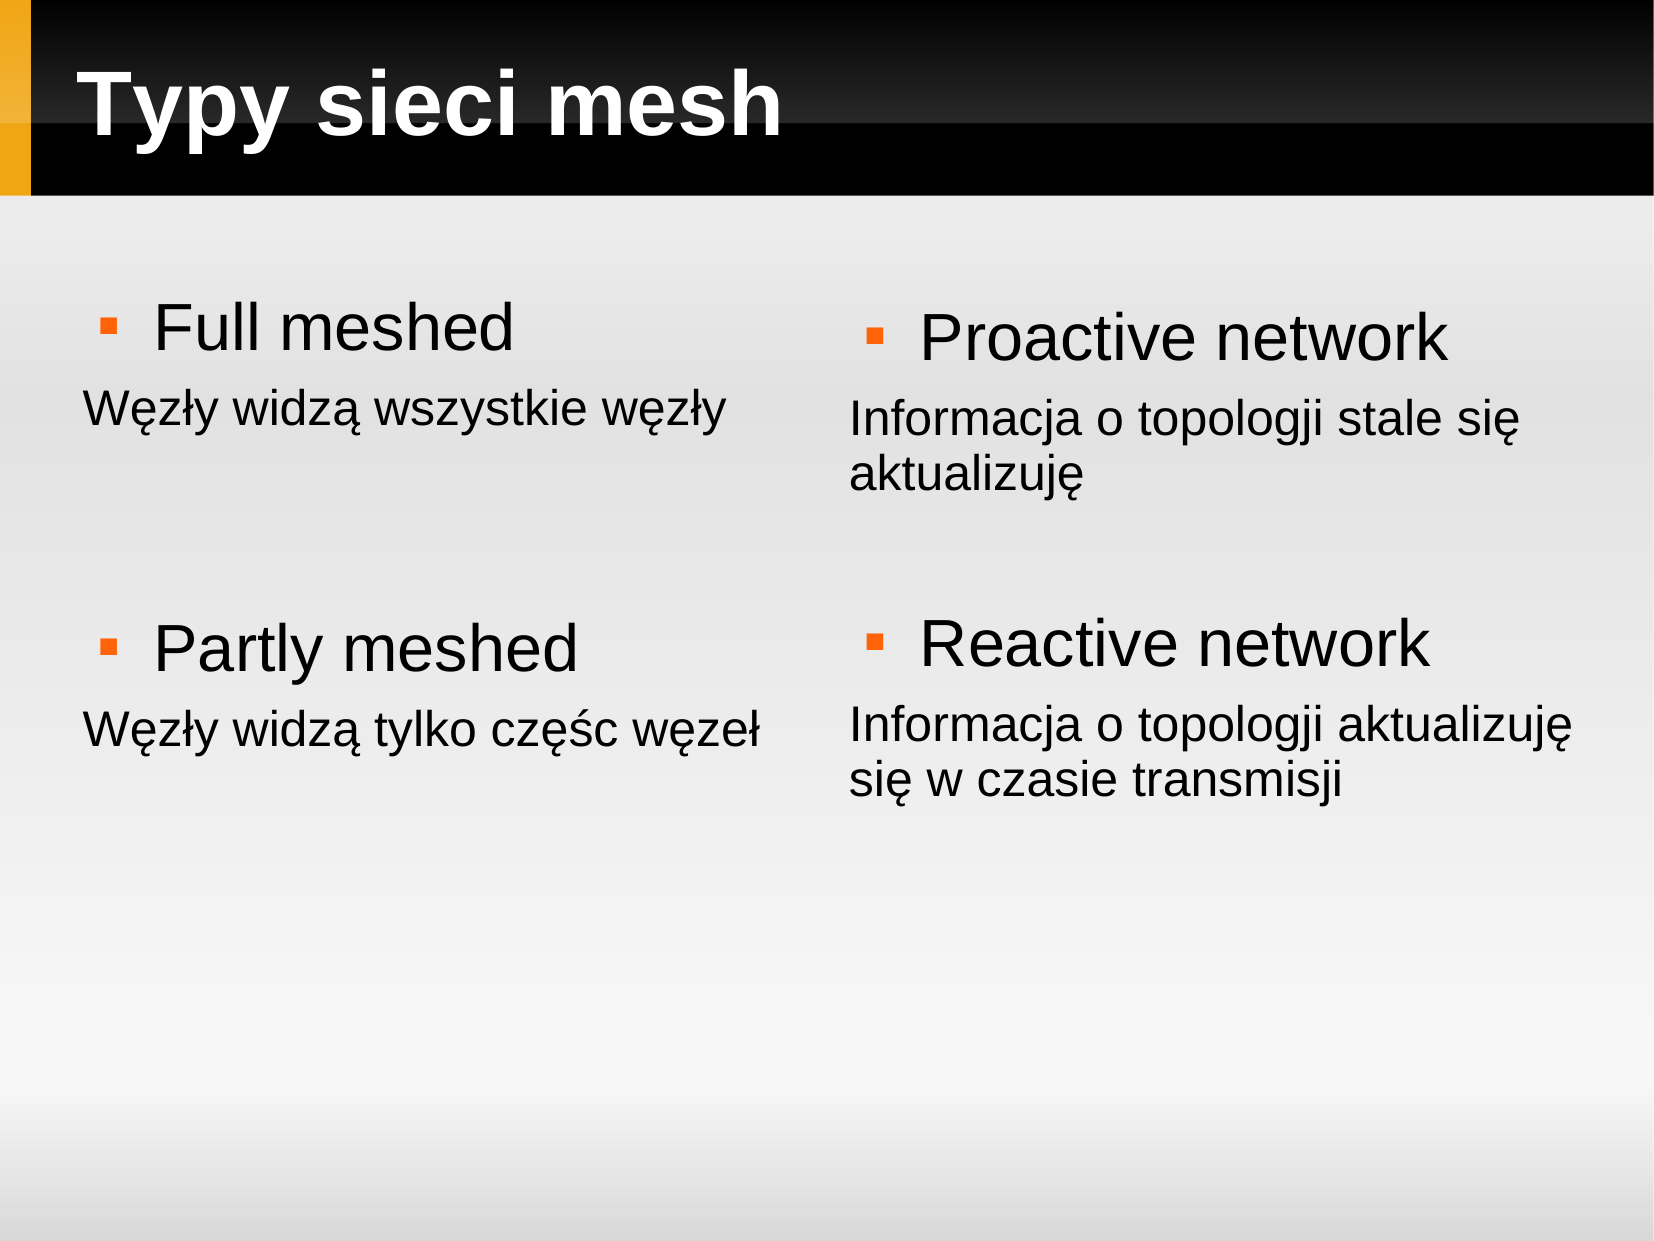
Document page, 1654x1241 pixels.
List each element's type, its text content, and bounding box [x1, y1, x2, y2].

list Full meshed Węzły widzą wszystkie węzły Partly meshed Węzły widzą tylko częśc węzeł [82, 290, 809, 1094]
list Proactive network Informacja o topologji stale się aktualizuję Reactive network Informacja o topologji aktualizuję się w czasie transmisji [848, 300, 1576, 1119]
title Typy sieci mesh [76, 0, 1565, 208]
picture [0, 0, 1654, 1241]
